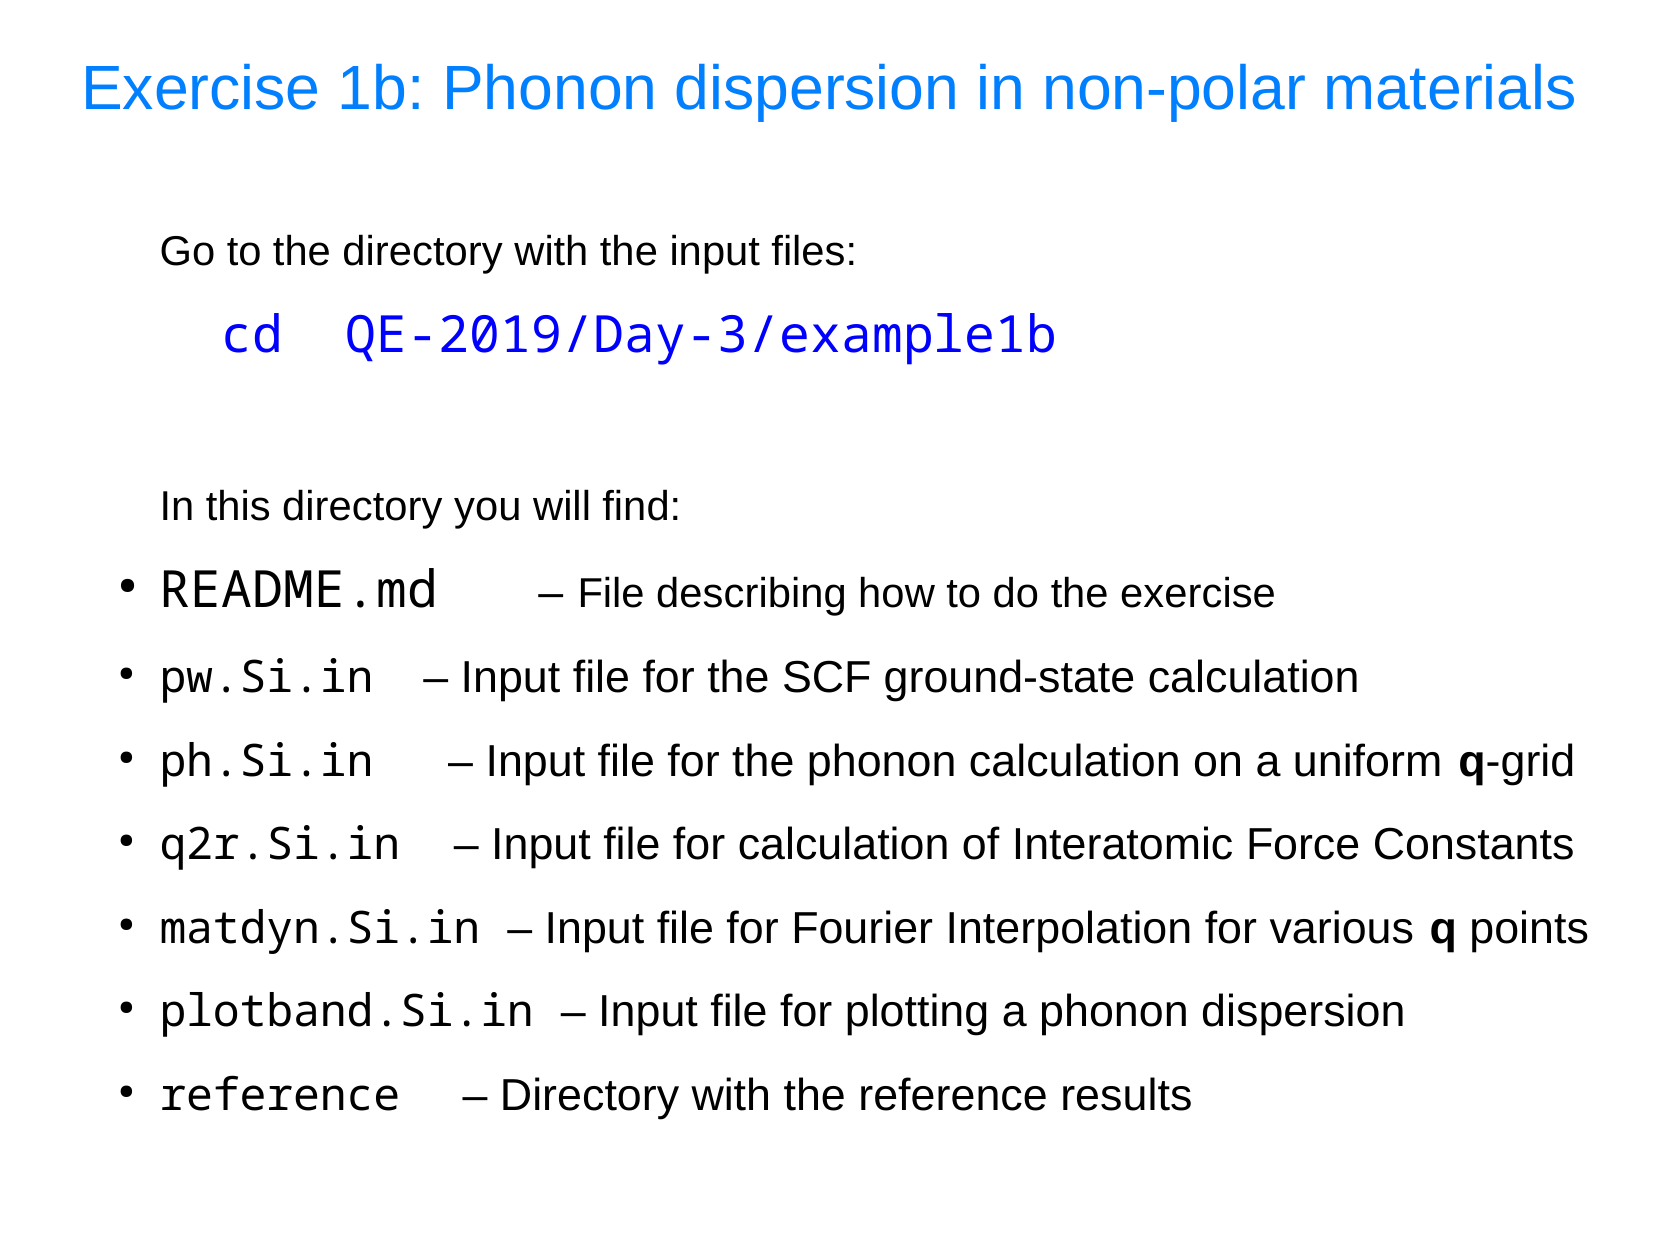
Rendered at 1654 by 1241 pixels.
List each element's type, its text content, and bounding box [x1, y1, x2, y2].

list Go to the directory with the input files: cd QE-2019/Day-3/example1b In this directory you will find: README.md – File describing how to do the exercise pw.Si.in – Input file for the SCF ground-state calculation ph.Si.in – Input file for the phonon calculation on a uniform q-grid q2r.Si.in – Input file for calculation of Interatomic Force Constants matdyn.Si.in – Input file for Fourier Interpolation for various q points plotband.Si.in – Input file for plotting a phonon dispersion reference – Directory with the reference results [105, 228, 1594, 1159]
title Exercise 1b: Phonon dispersion in non-polar materials [47, 0, 1590, 192]
